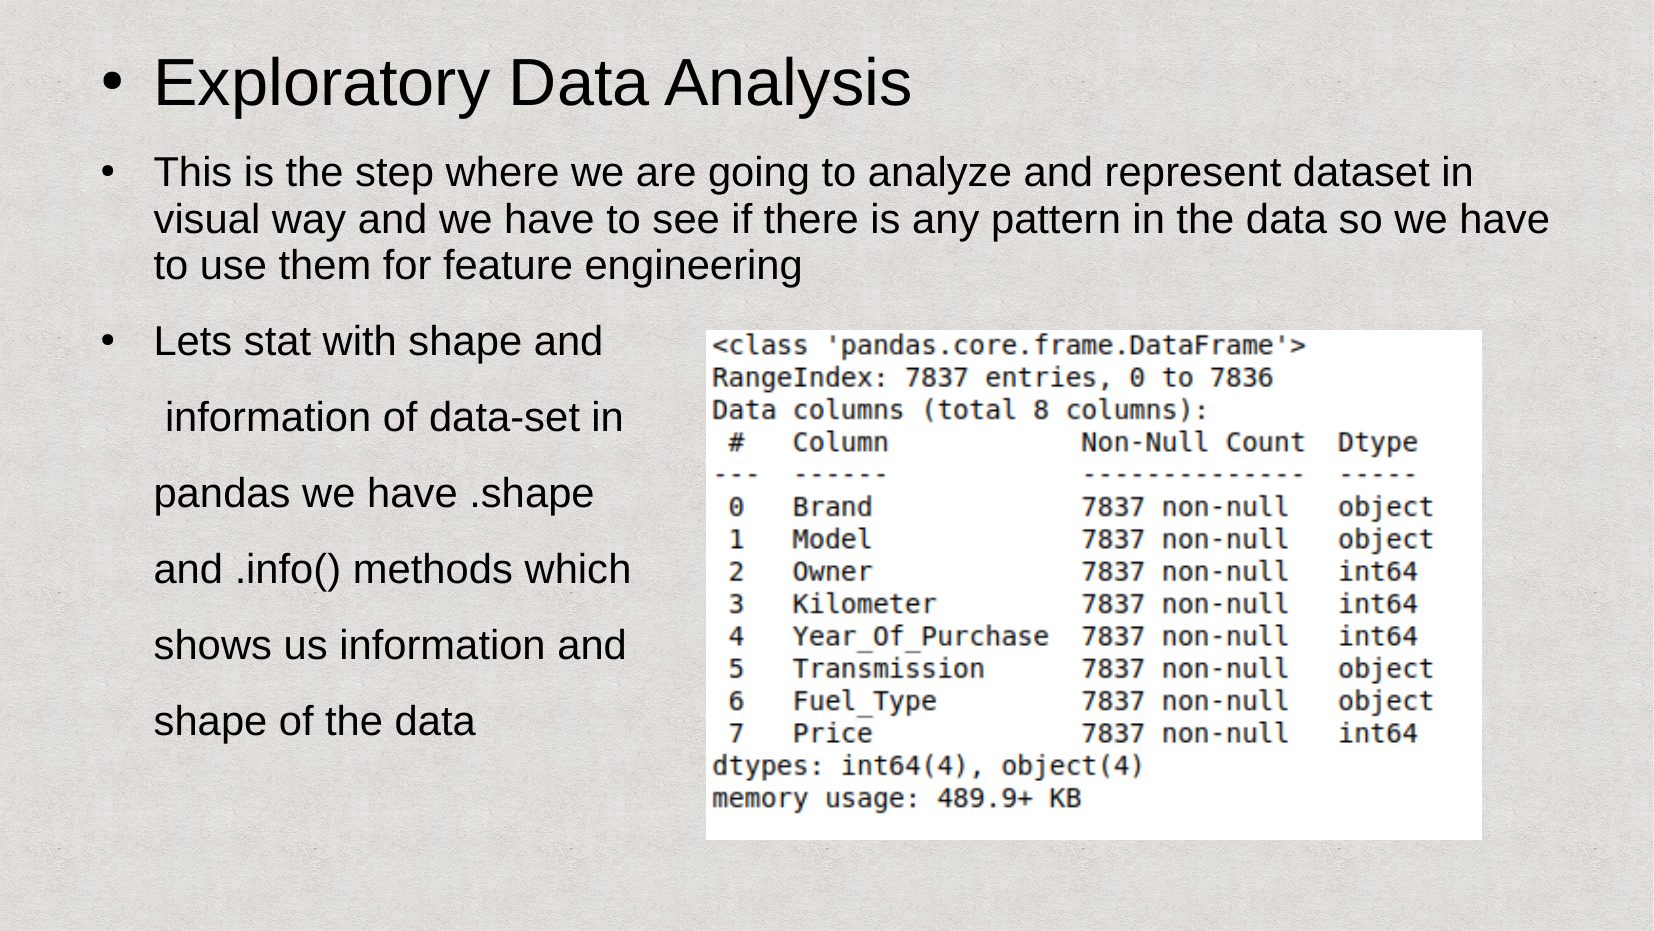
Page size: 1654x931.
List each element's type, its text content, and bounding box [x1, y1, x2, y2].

list Exploratory Data Analysis This is the step where we are going to analyze and represent dataset in visual way and we have to see if there is any pattern in the data so we have to use them for feature engineering Lets stat with shape and information of data-set in pandas we have .shape and .info() methods which shows us information and shape of the data [82, 45, 1571, 826]
picture [0, 0, 1654, 931]
